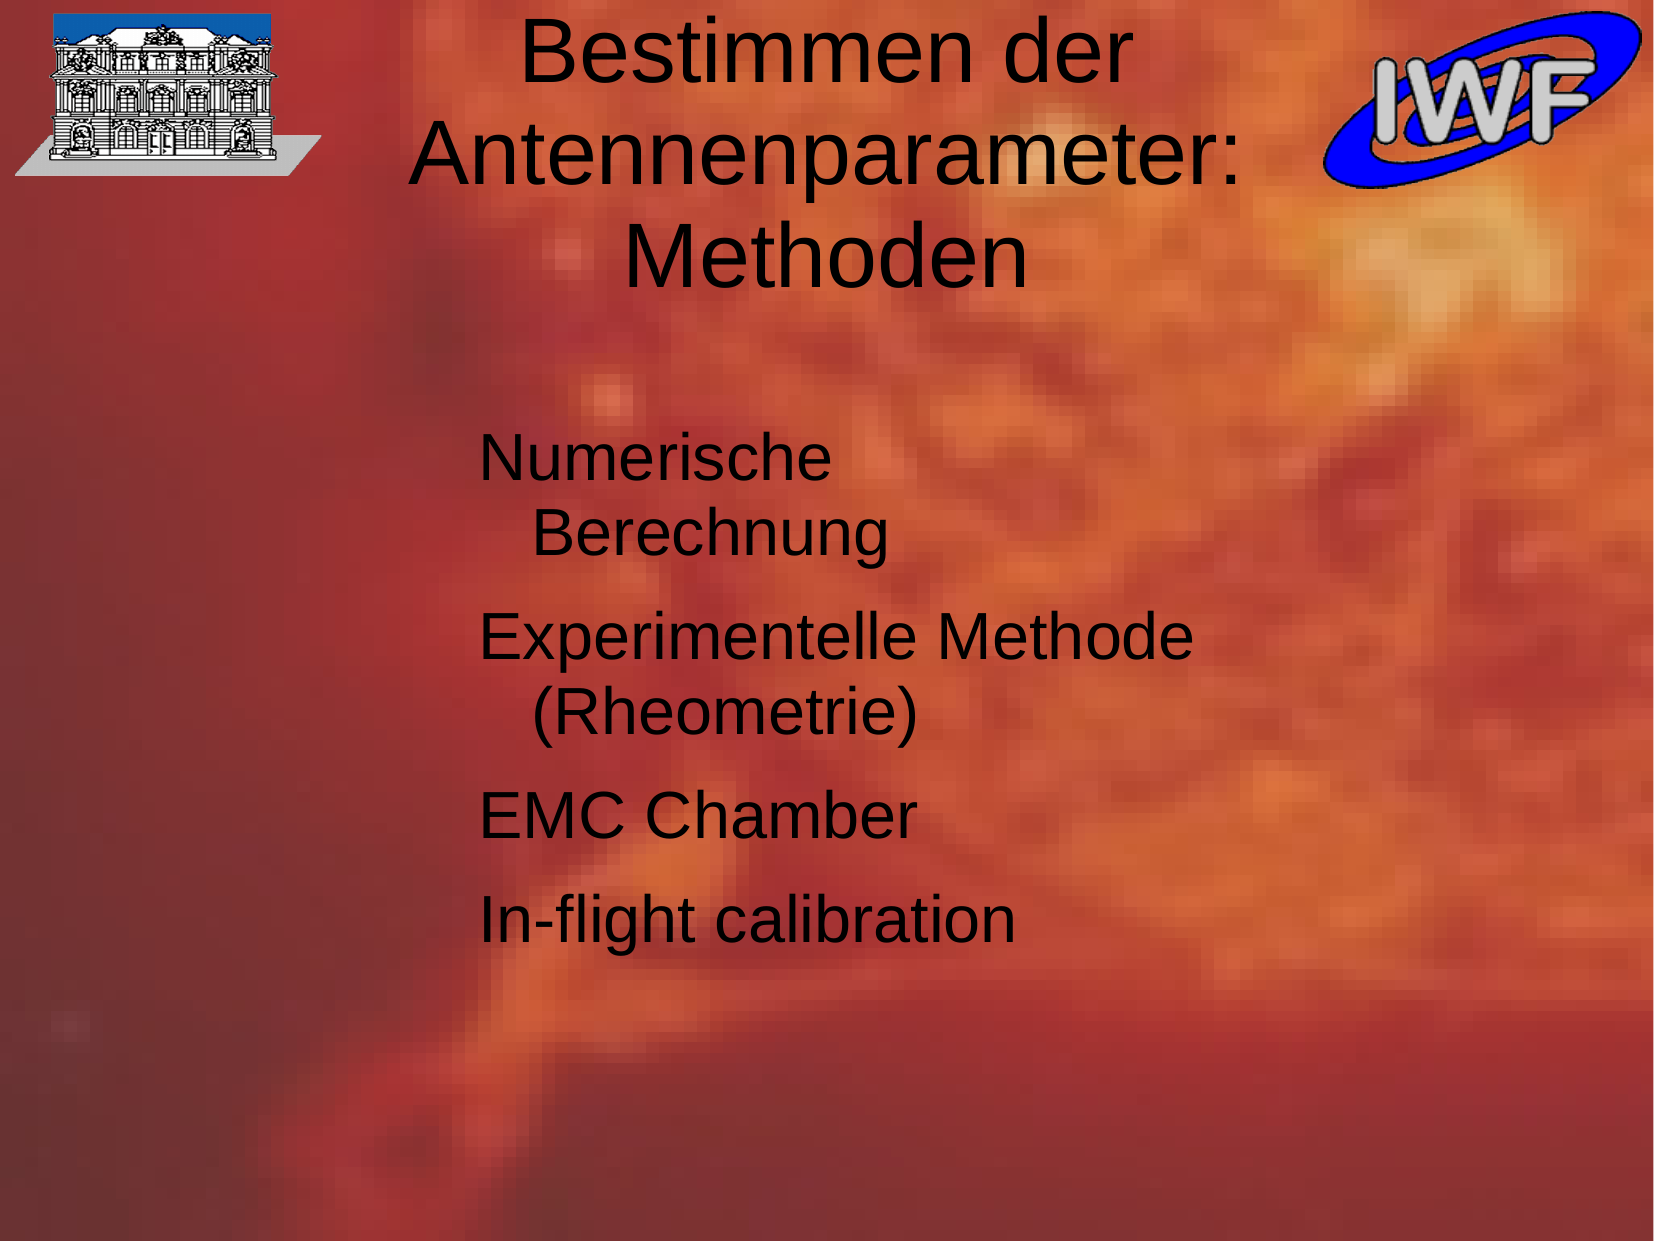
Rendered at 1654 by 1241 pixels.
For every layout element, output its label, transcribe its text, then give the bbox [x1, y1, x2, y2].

picture [0, 0, 1654, 1241]
title Bestimmen der Antennenparameter: Methoden [82, 0, 1571, 307]
list Numerische Berechnung Experimentelle Methode (Rheometrie) EMC Chamber In-flight calibration [460, 420, 1205, 958]
